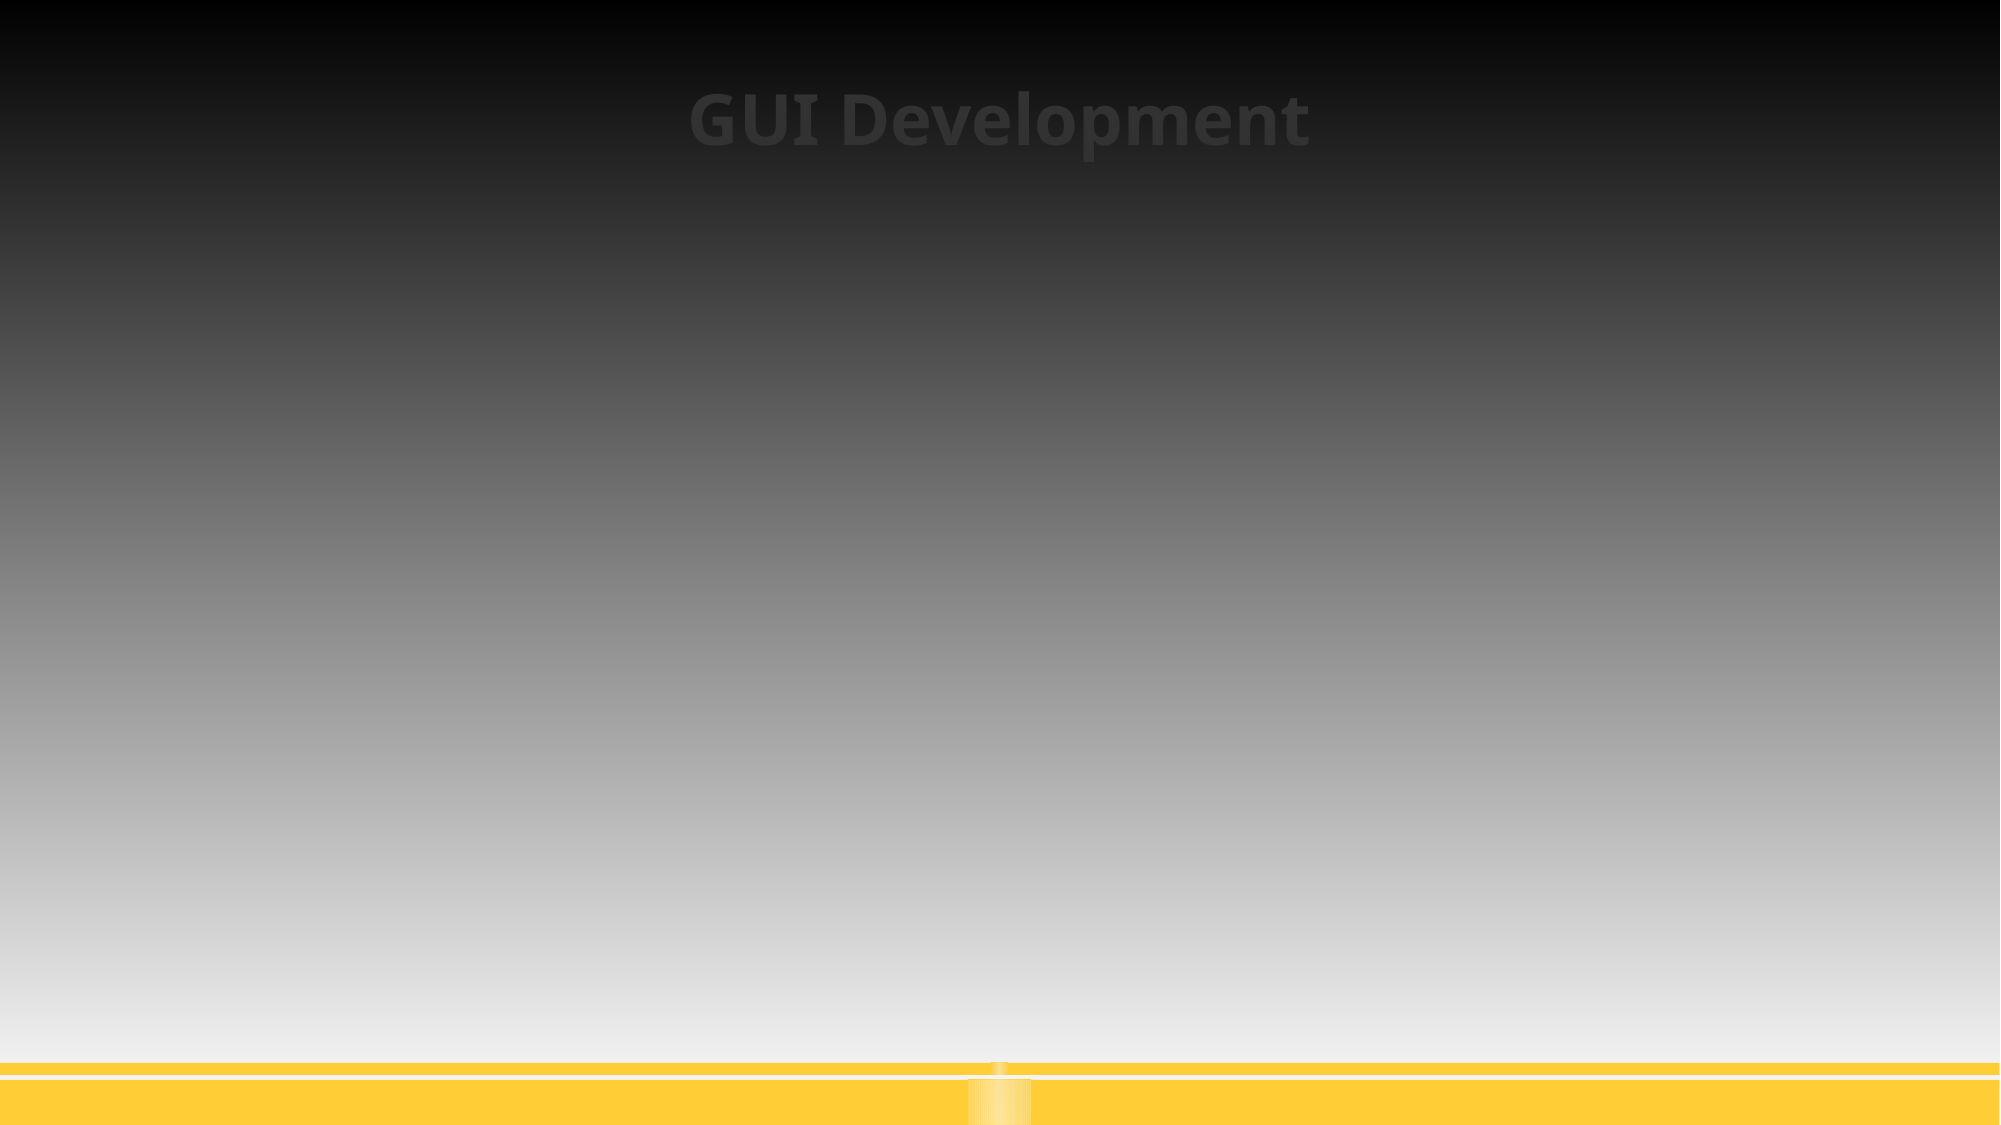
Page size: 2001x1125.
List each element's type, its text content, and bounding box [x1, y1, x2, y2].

list [219, 311, 1780, 990]
title GUI Development [219, 76, 1780, 279]
